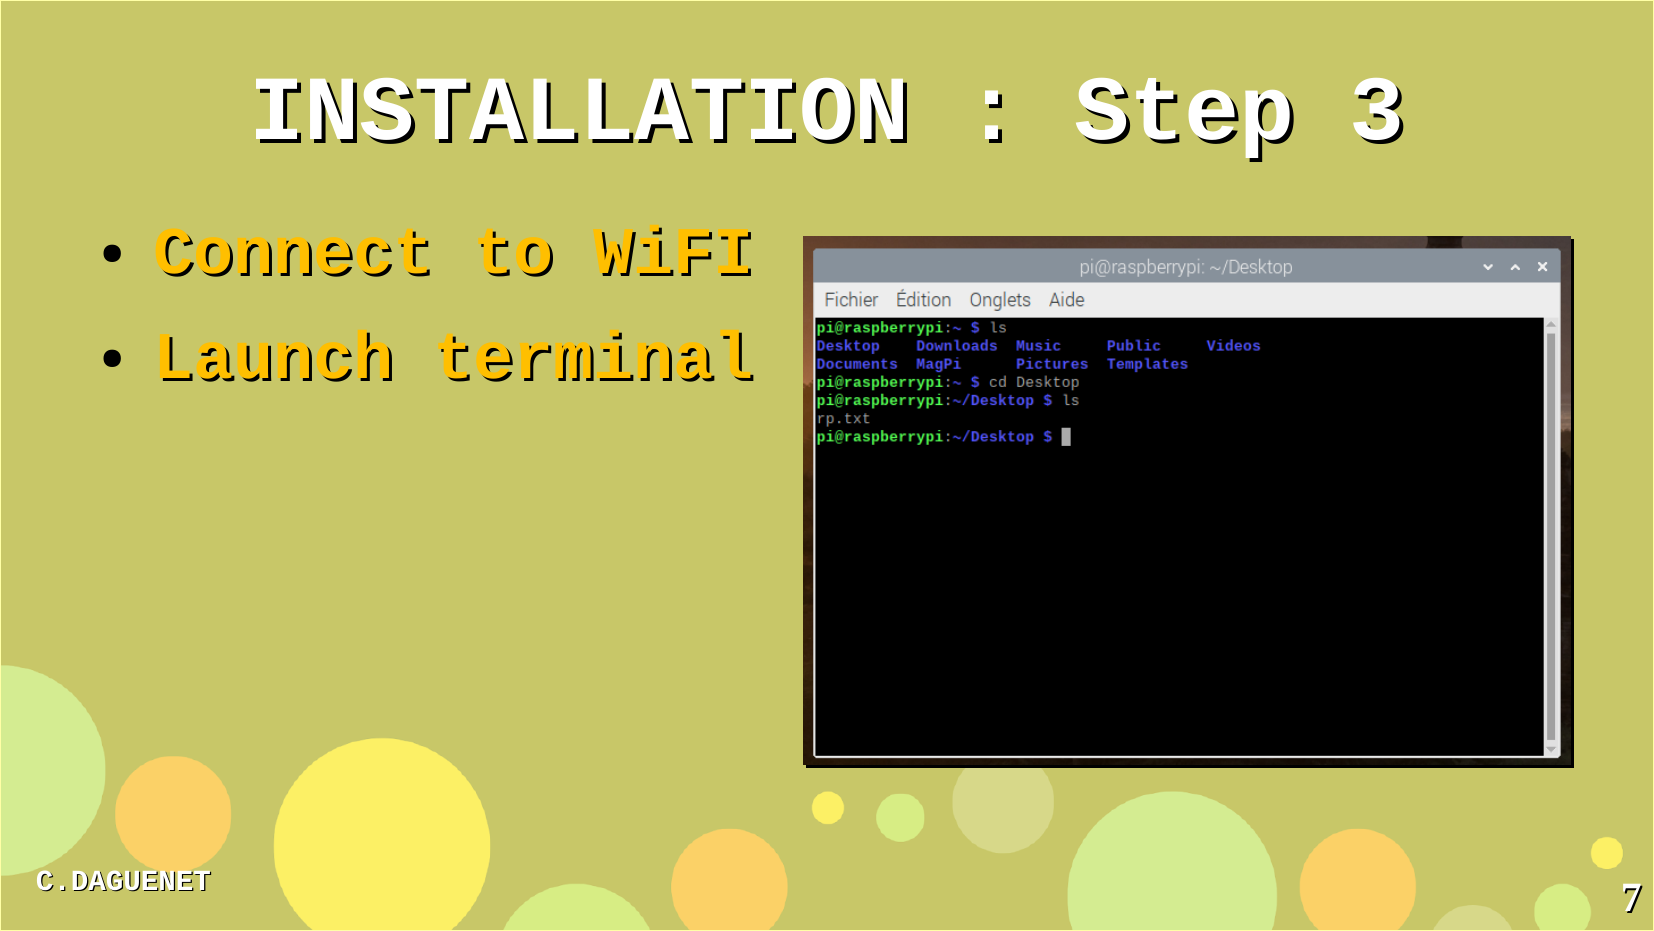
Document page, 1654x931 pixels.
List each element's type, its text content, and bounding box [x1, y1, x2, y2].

title INSTALLATION : Step 3 [82, 37, 1571, 193]
picture [803, 236, 1571, 765]
list Connect to WiFI Launch terminal [82, 217, 798, 414]
